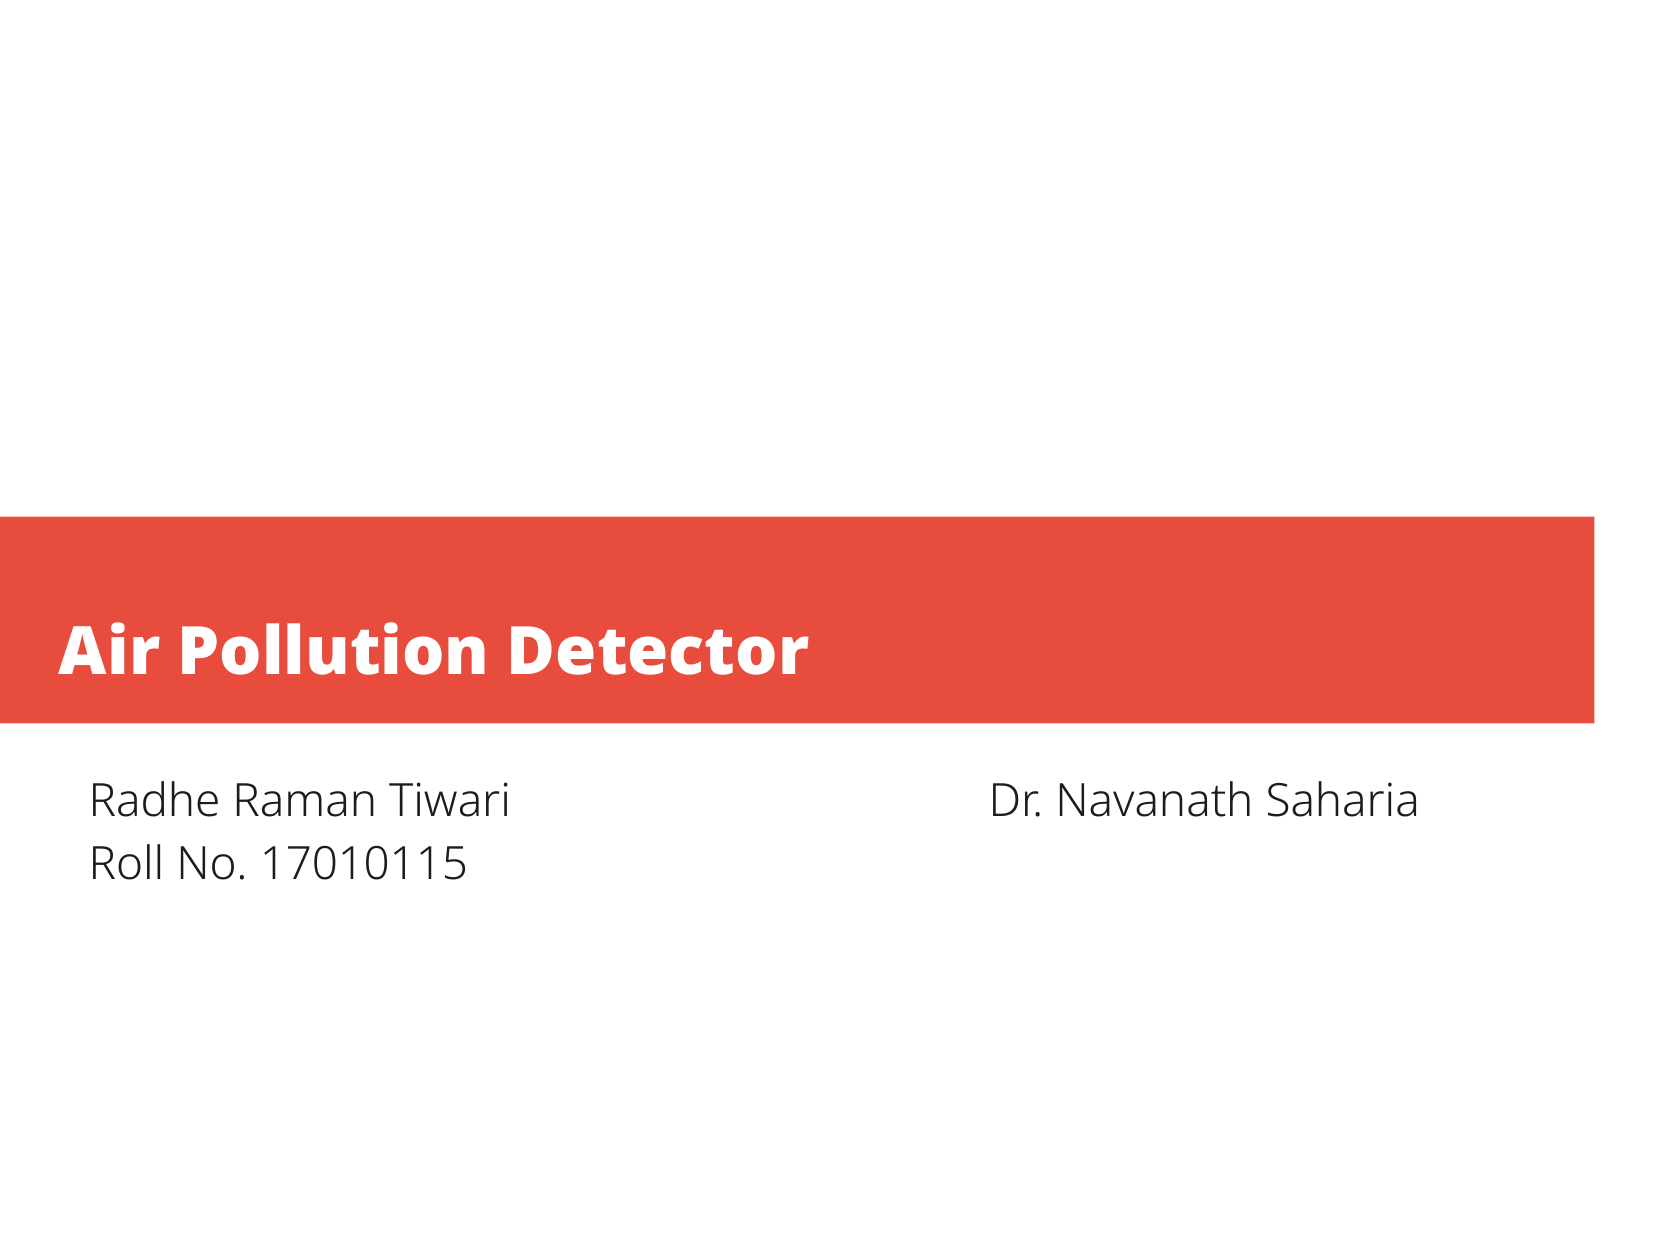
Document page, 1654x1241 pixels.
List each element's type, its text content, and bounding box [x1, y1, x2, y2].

title Air Pollution Detector [59, 546, 1595, 694]
subtitle Radhe Raman Tiwari Dr. Navanath Saharia Roll No. 17010115 [88, 767, 1595, 1182]
